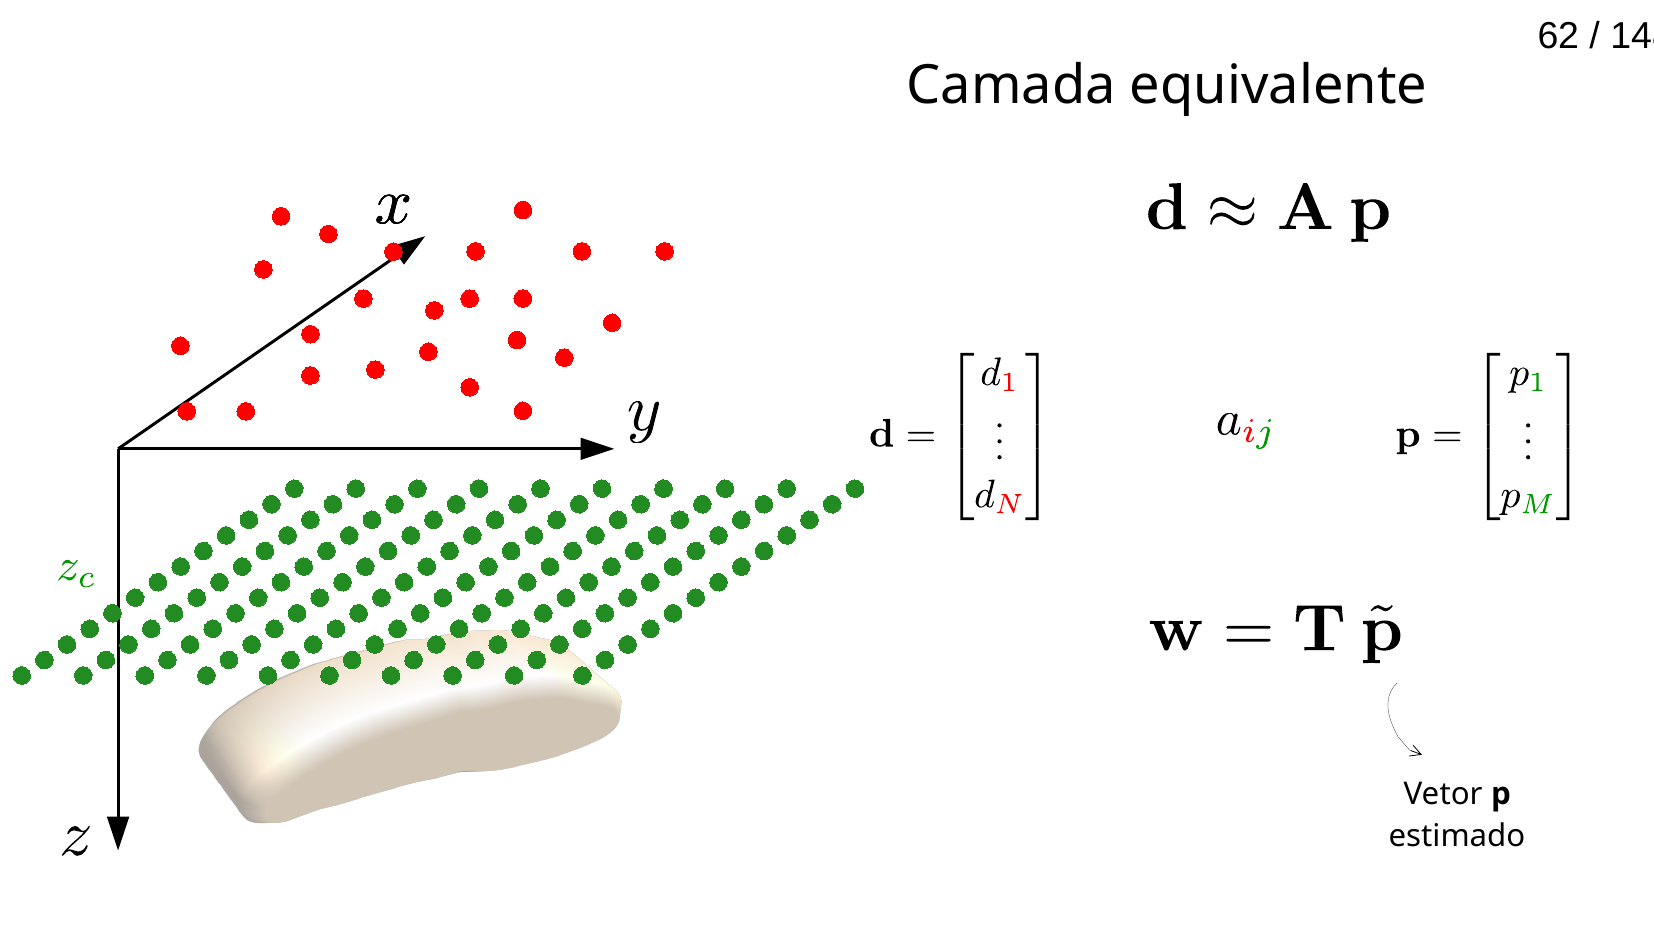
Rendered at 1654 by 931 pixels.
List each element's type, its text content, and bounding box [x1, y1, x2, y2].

text_box [557, 588, 575, 607]
text_box [379, 542, 397, 560]
picture [626, 401, 662, 443]
text_box [648, 526, 666, 545]
text_box [716, 479, 734, 498]
text_box [265, 619, 284, 638]
text_box [385, 495, 404, 514]
text_box [249, 588, 268, 607]
text_box [419, 342, 438, 361]
text_box [425, 301, 444, 320]
text_box [541, 557, 559, 576]
text_box [171, 557, 190, 576]
text_box [534, 604, 553, 623]
text_box [595, 604, 614, 623]
text_box [103, 604, 122, 623]
text_box [555, 348, 574, 367]
text_box [732, 557, 751, 576]
text_box [456, 573, 475, 592]
text_box [641, 619, 660, 638]
text_box [346, 479, 365, 498]
text_box [80, 619, 99, 638]
text_box [709, 526, 728, 545]
text_box [440, 542, 459, 560]
text_box [149, 573, 167, 592]
text_box [58, 635, 76, 654]
text_box [618, 635, 637, 654]
text_box [505, 666, 523, 685]
text_box [527, 651, 546, 669]
text_box [285, 479, 304, 498]
text_box [417, 557, 436, 576]
text_box [693, 495, 712, 514]
text_box [349, 604, 368, 623]
text_box [388, 619, 407, 638]
text_box [256, 542, 274, 560]
text_box [240, 510, 258, 529]
text_box [333, 573, 352, 592]
text_box [366, 360, 385, 379]
text_box [732, 510, 751, 529]
text_box [217, 526, 235, 545]
text_box [655, 242, 674, 261]
text_box [755, 495, 773, 514]
text_box [404, 651, 423, 669]
text_box [686, 542, 705, 560]
text_box [236, 402, 255, 421]
text_box [479, 557, 498, 576]
text_box [226, 604, 245, 623]
text_box [363, 510, 381, 529]
picture [1145, 183, 1392, 242]
text_box [74, 666, 93, 685]
text_box [119, 635, 138, 654]
text_box [259, 666, 277, 685]
text_box [472, 604, 491, 623]
text_box [531, 479, 550, 498]
text_box [631, 495, 650, 514]
text_box [408, 479, 427, 498]
text_box [502, 542, 520, 560]
text_box [272, 207, 290, 226]
text_box [447, 495, 466, 514]
text_box <number> / 148 [1414, 0, 1654, 71]
text_box [142, 619, 161, 638]
text_box [609, 510, 627, 529]
text_box [354, 289, 373, 308]
text_box [434, 588, 452, 607]
text_box [777, 526, 796, 545]
text_box Vetor p estimado [1373, 763, 1654, 815]
text_box [823, 495, 842, 514]
text_box [846, 479, 864, 498]
text_box [177, 402, 196, 421]
text_box [463, 526, 482, 545]
text_box [518, 573, 537, 592]
text_box [427, 635, 446, 654]
text_box [320, 666, 339, 685]
text_box [395, 573, 413, 592]
text_box [466, 651, 485, 669]
text_box [618, 588, 637, 607]
text_box Camada equivalente [891, 37, 1616, 113]
text_box [262, 495, 281, 514]
text_box [220, 651, 238, 669]
text_box [596, 651, 614, 669]
text_box [755, 542, 773, 560]
text_box [197, 666, 216, 685]
text_box [603, 313, 621, 332]
text_box [319, 225, 338, 243]
text_box [460, 378, 479, 397]
picture [1393, 351, 1584, 522]
text_box [317, 542, 336, 560]
text_box [301, 510, 320, 529]
picture [1215, 413, 1275, 449]
text_box [495, 588, 514, 607]
text_box [126, 588, 145, 607]
text_box [181, 635, 199, 654]
text_box [443, 666, 462, 685]
text_box [573, 619, 592, 638]
text_box [301, 366, 320, 385]
text_box [460, 289, 479, 308]
text_box [488, 635, 507, 654]
text_box [424, 510, 443, 529]
text_box [602, 557, 621, 576]
text_box [35, 651, 54, 669]
text_box [625, 542, 644, 560]
text_box [343, 651, 361, 669]
text_box [242, 635, 261, 654]
text_box [254, 260, 273, 279]
text_box [508, 495, 527, 514]
text_box [450, 619, 468, 638]
picture [867, 351, 1054, 522]
text_box [365, 635, 384, 654]
text_box [135, 666, 154, 685]
text_box [511, 619, 530, 638]
text_box [570, 495, 589, 514]
text_box [563, 542, 582, 560]
text_box [97, 651, 115, 669]
text_box [158, 651, 177, 669]
picture [1145, 602, 1406, 666]
text_box [573, 666, 592, 685]
text_box [777, 479, 796, 498]
text_box [310, 588, 329, 607]
text_box [470, 479, 488, 498]
text_box [281, 651, 300, 669]
picture [59, 826, 93, 856]
text_box [586, 526, 605, 545]
text_box [525, 526, 543, 545]
text_box [641, 573, 660, 592]
text_box [654, 479, 673, 498]
text_box [233, 557, 252, 576]
text_box [382, 666, 400, 685]
text_box [272, 573, 290, 592]
picture [56, 560, 95, 588]
text_box [466, 242, 485, 261]
text_box [324, 495, 342, 514]
text_box [411, 604, 430, 623]
text_box [579, 573, 598, 592]
text_box [664, 604, 682, 623]
text_box [508, 331, 526, 349]
text_box [514, 201, 532, 219]
text_box [401, 526, 420, 545]
text_box [514, 401, 532, 420]
text_box [709, 573, 728, 592]
text_box [664, 557, 682, 576]
text_box [187, 588, 206, 607]
text_box [327, 619, 345, 638]
text_box [301, 325, 320, 344]
text_box [340, 526, 359, 545]
text_box [194, 542, 213, 560]
text_box [573, 242, 591, 261]
text_box [12, 666, 31, 685]
text_box [670, 510, 689, 529]
text_box [372, 588, 391, 607]
text_box [304, 635, 323, 654]
text_box [165, 604, 183, 623]
text_box [384, 242, 403, 261]
text_box [171, 336, 190, 355]
text_box [203, 619, 222, 638]
text_box [513, 289, 532, 308]
text_box [486, 510, 504, 529]
text_box [288, 604, 306, 623]
text_box [278, 526, 297, 545]
text_box [210, 573, 229, 592]
text_box [550, 635, 569, 654]
text_box [547, 510, 566, 529]
text_box [686, 588, 705, 607]
text_box [593, 479, 611, 498]
text_box [356, 557, 375, 576]
picture [374, 194, 413, 224]
text_box [800, 510, 819, 529]
text_box [294, 557, 313, 576]
